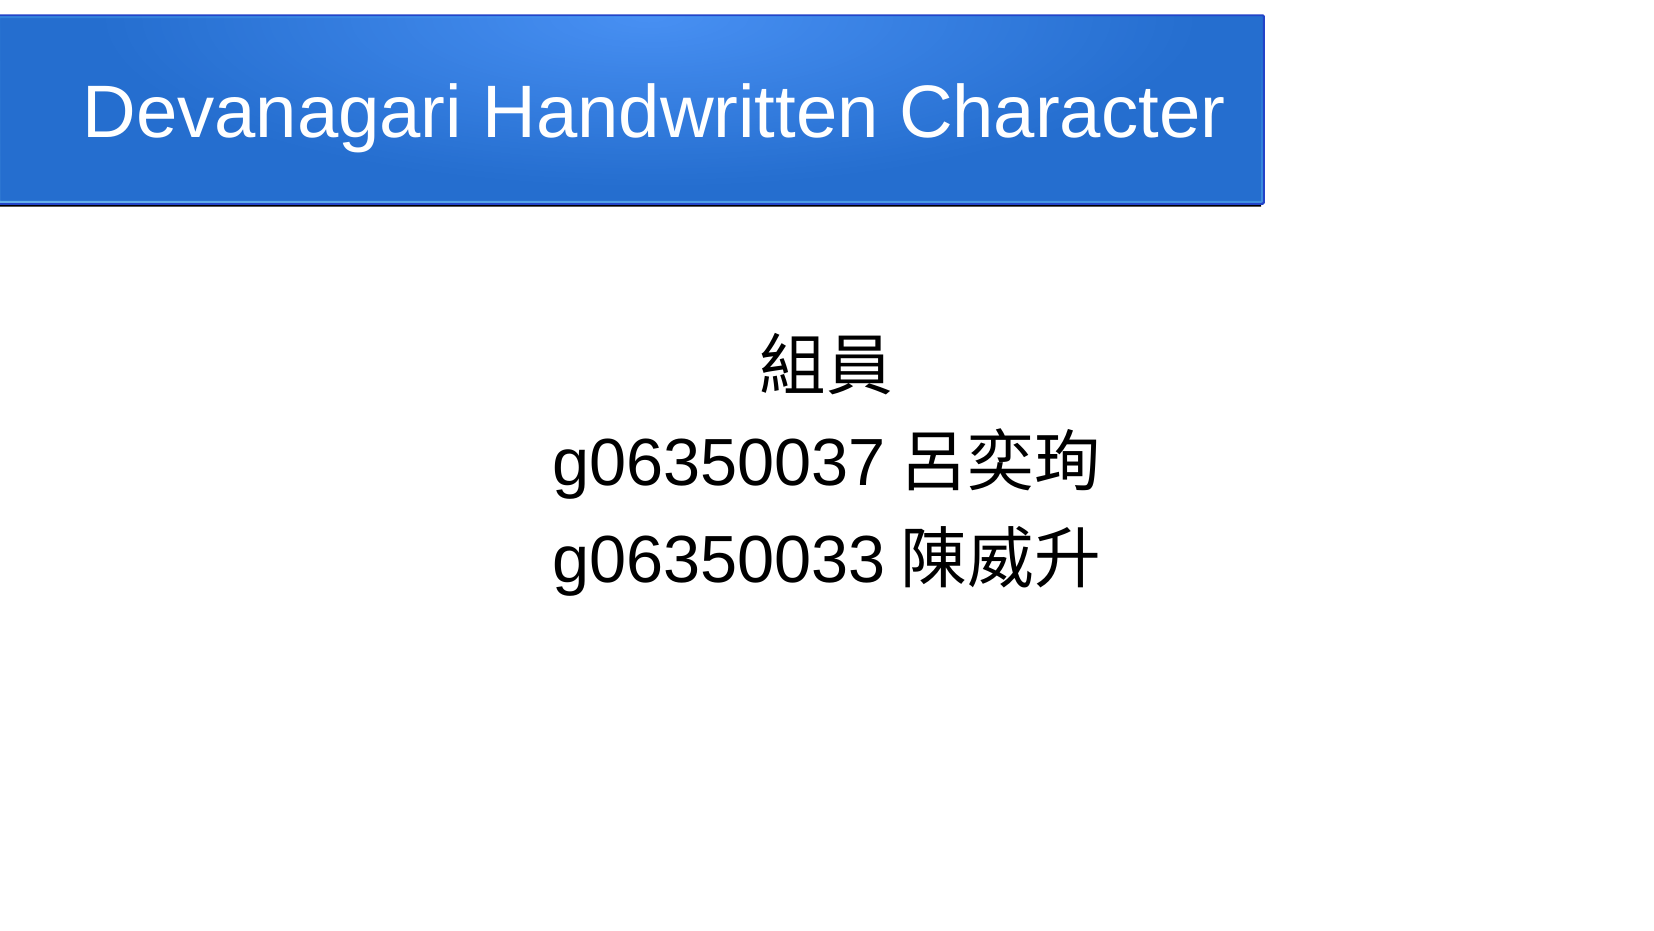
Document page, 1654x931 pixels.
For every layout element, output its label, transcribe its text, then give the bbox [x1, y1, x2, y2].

title Devanagari Handwritten Character [82, 35, 1235, 189]
subtitle 組員 g06350037呂奕珣 g06350033陳威升 [82, 224, 1571, 764]
